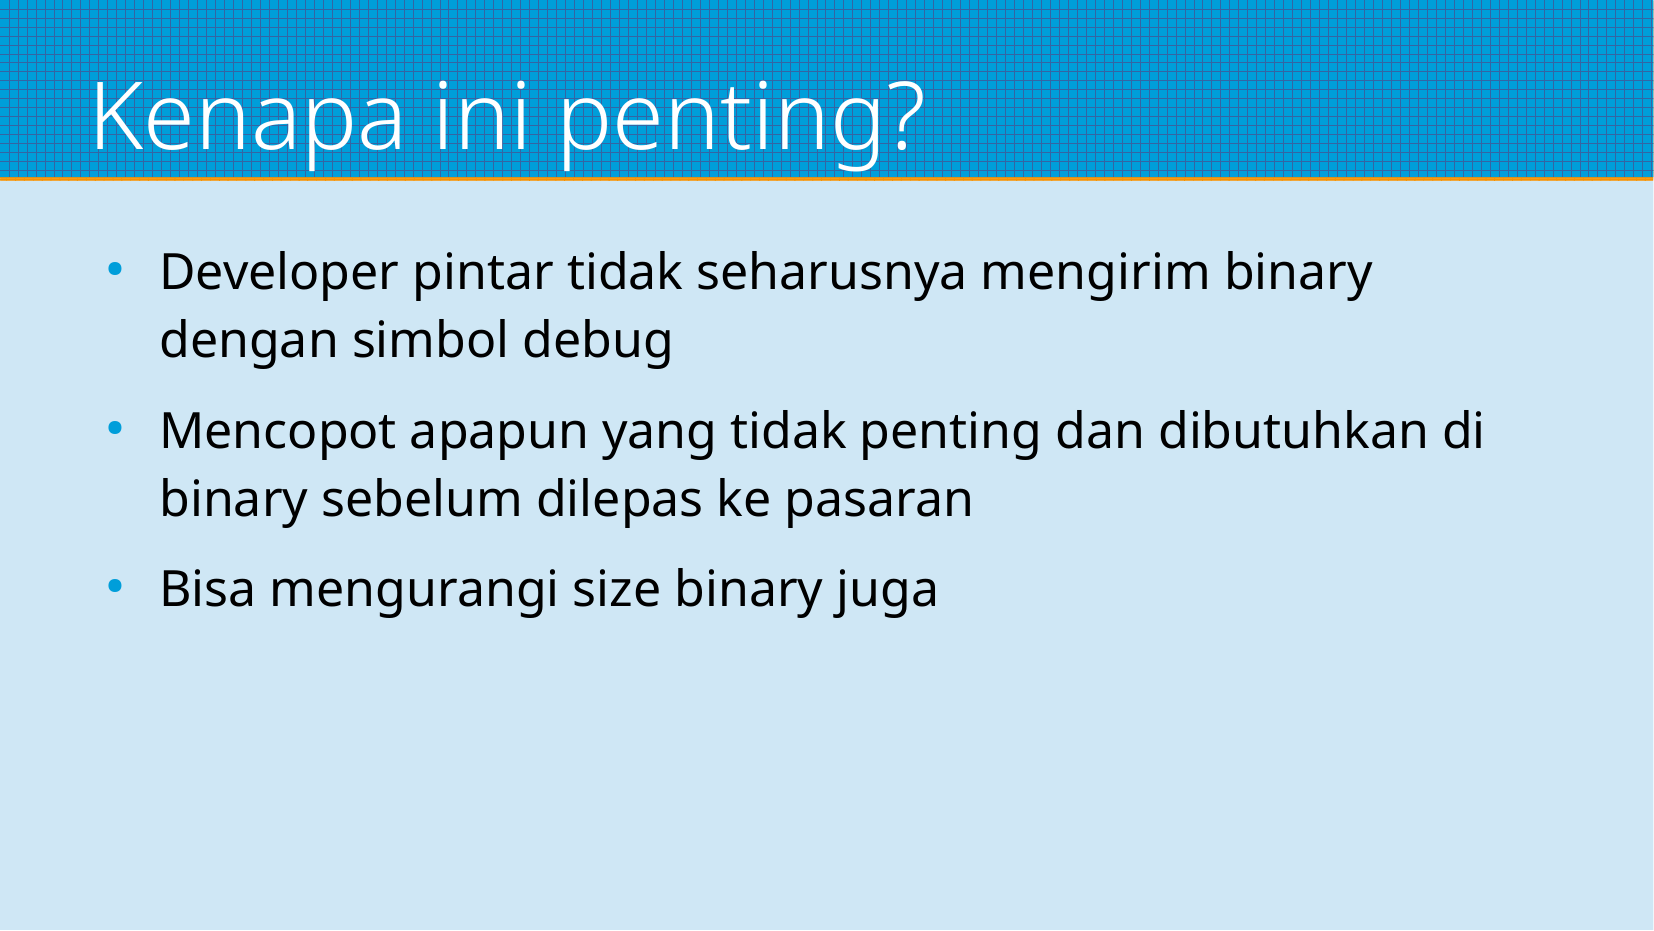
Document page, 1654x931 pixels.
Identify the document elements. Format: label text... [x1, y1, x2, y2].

title Kenapa ini penting? [88, 14, 1565, 178]
list Developer pintar tidak seharusnya mengirim binary dengan simbol debug Mencopot apapun yang tidak penting dan dibutuhkan di binary sebelum dilepas ke pasaran Bisa mengurangi size binary juga [88, 236, 1565, 813]
